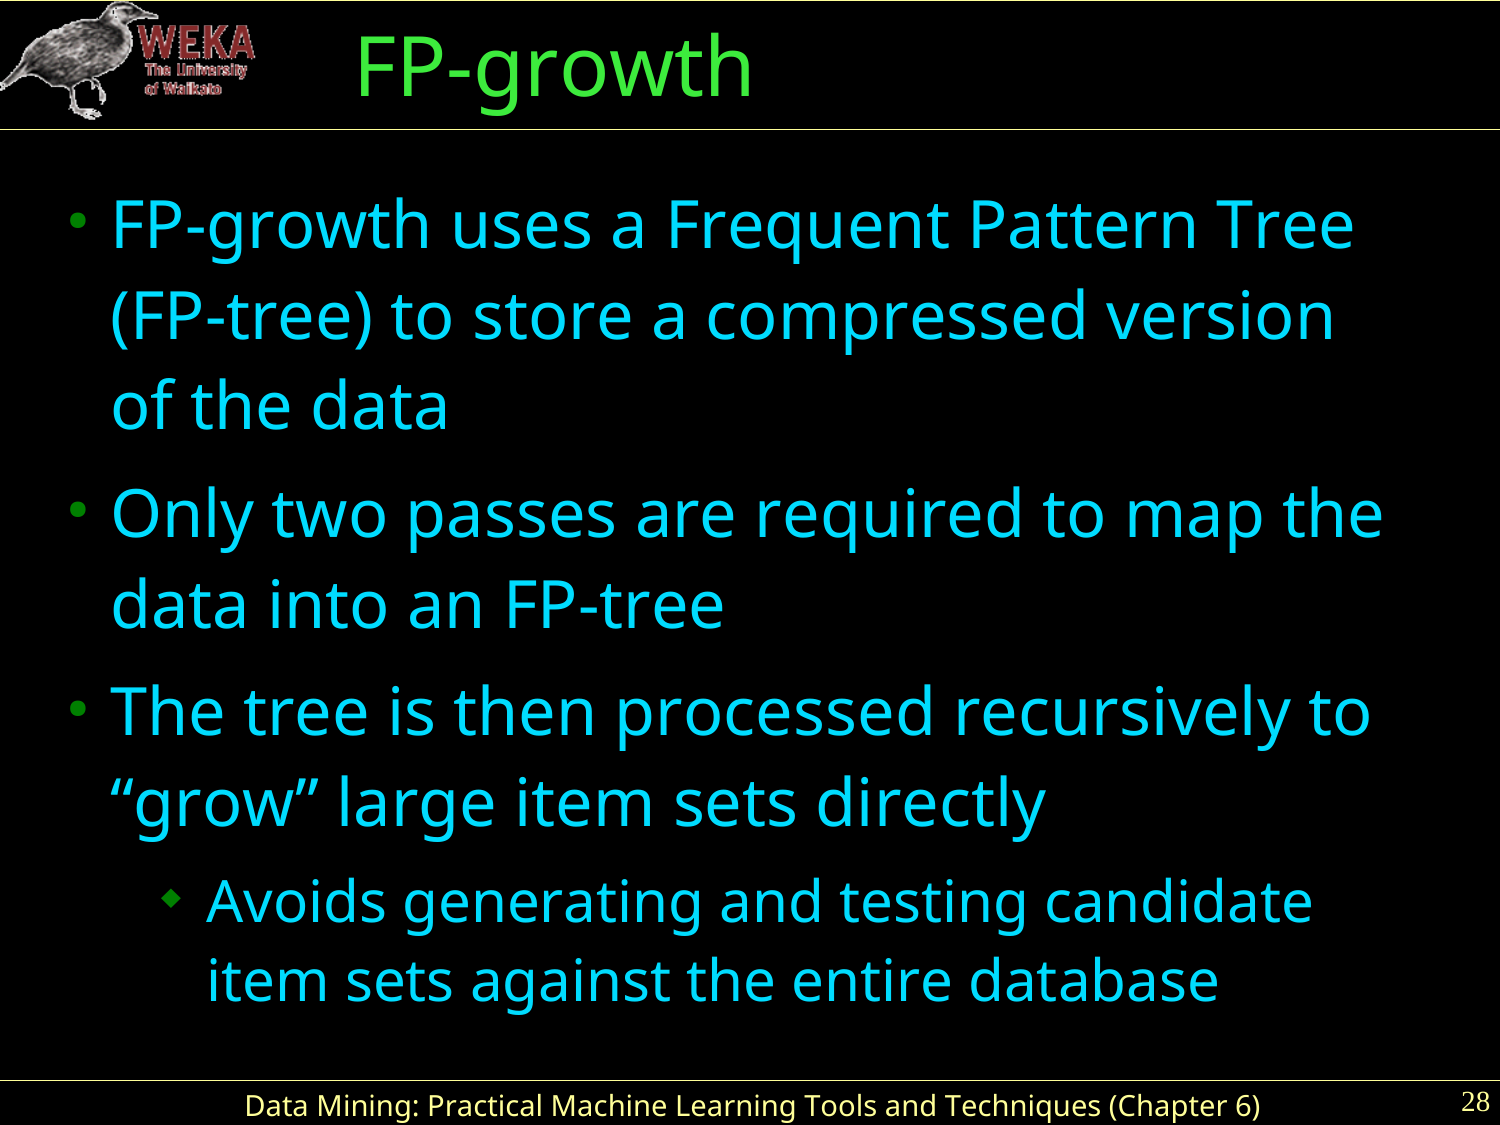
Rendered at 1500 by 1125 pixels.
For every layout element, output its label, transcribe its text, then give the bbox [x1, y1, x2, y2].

title FP-growth [353, 0, 1429, 159]
picture [0, 1, 266, 129]
list FP-growth uses a Frequent Pattern Tree (FP-tree) to store a compressed version of the data Only two passes are required to map the data into an FP-tree The tree is then processed recursively to “grow” large item sets directly Avoids generating and testing candidate item sets against the entire database [67, 177, 1418, 1093]
